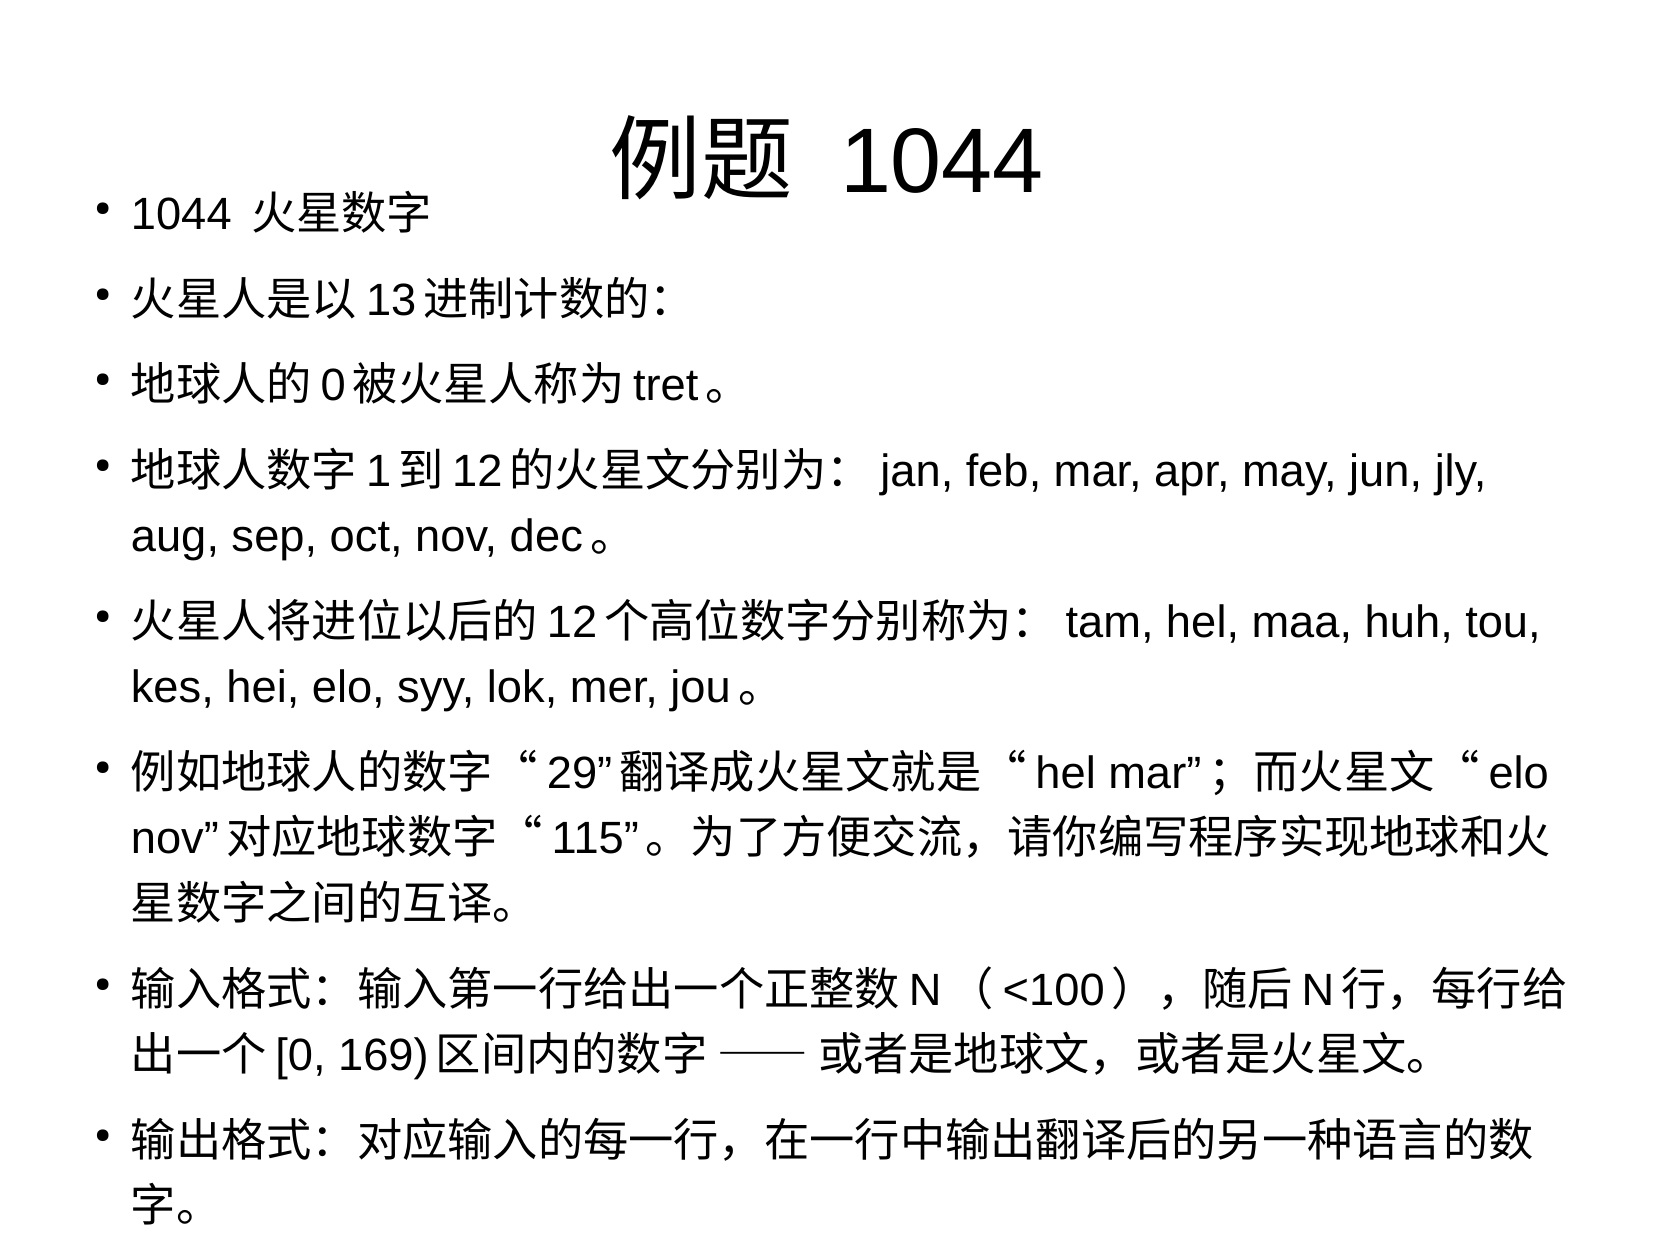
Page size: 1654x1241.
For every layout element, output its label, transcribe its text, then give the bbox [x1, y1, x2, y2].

list 1044 火星数字 火星人是以13进制计数的： 地球人的0被火星人称为tret。 地球人数字1到12的火星文分别为：jan, feb, mar, apr, may, jun, jly, aug, sep, oct, nov, dec。 火星人将进位以后的12个高位数字分别称为：tam, hel, maa, huh, tou, kes, hei, elo, syy, lok, mer, jou。 例如地球人的数字“29”翻译成火星文就是“hel mar”；而火星文“elo nov”对应地球数字“115”。为了方便交流，请你编写程序实现地球和火星数字之间的互译。 输入格式：输入第一行给出一个正整数N（<100），随后N行，每行给出一个[0, 169)区间内的数字 —— 或者是地球文，或者是火星文。 输出格式：对应输入的每一行，在一行中输出翻译后的另一种语言的数字。 [82, 177, 1571, 1241]
title 例题 1044 [82, 49, 1571, 177]
